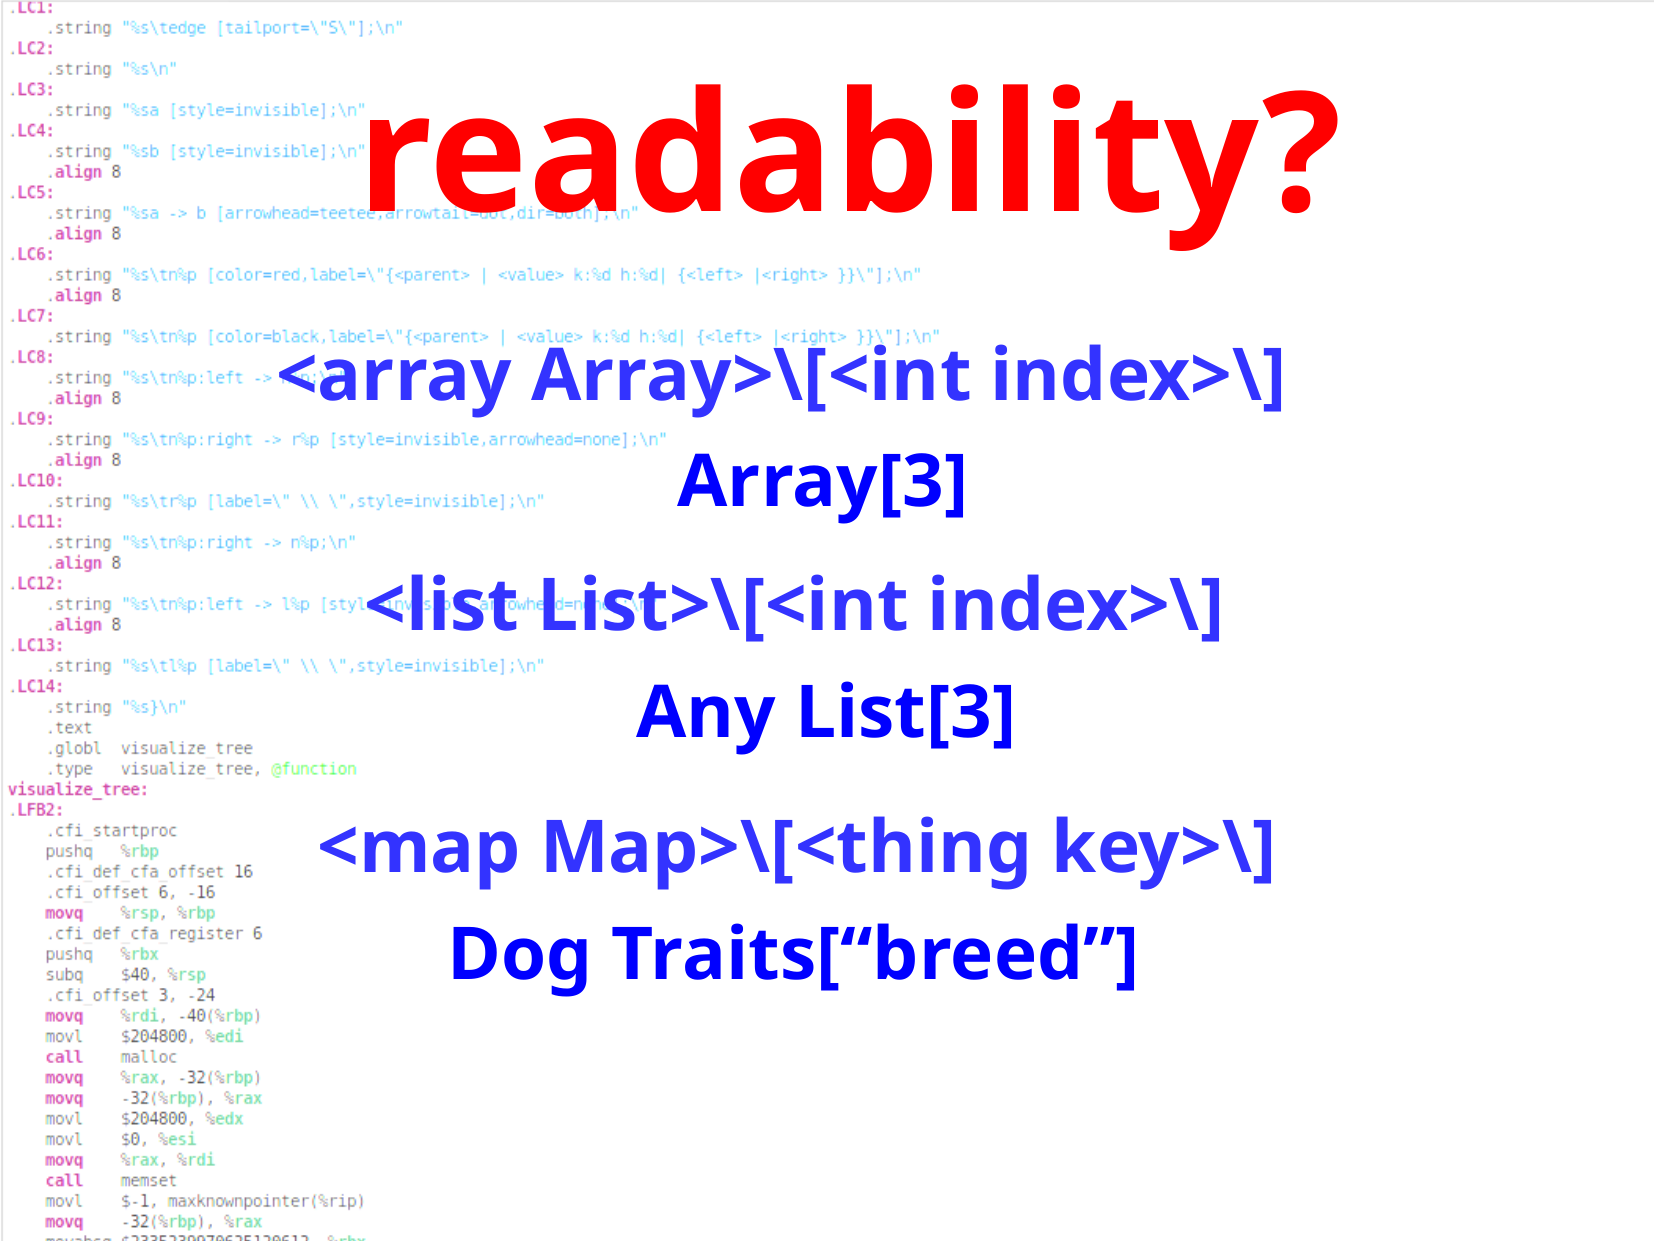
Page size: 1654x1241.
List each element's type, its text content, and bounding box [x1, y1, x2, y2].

text_box <array Array>\[<int index>\] [261, 315, 1418, 431]
text_box <list List>\[<int index>\] [350, 545, 1334, 661]
text_box Dog Traits[“breed”] [432, 893, 1217, 1010]
text_box Array[3] [662, 421, 1014, 537]
text_box Any List[3] [621, 651, 1069, 768]
text_box <map Map>\[<thing key>\] [302, 787, 1378, 904]
text_box readability? [307, 25, 1393, 271]
picture [0, 0, 1654, 1241]
